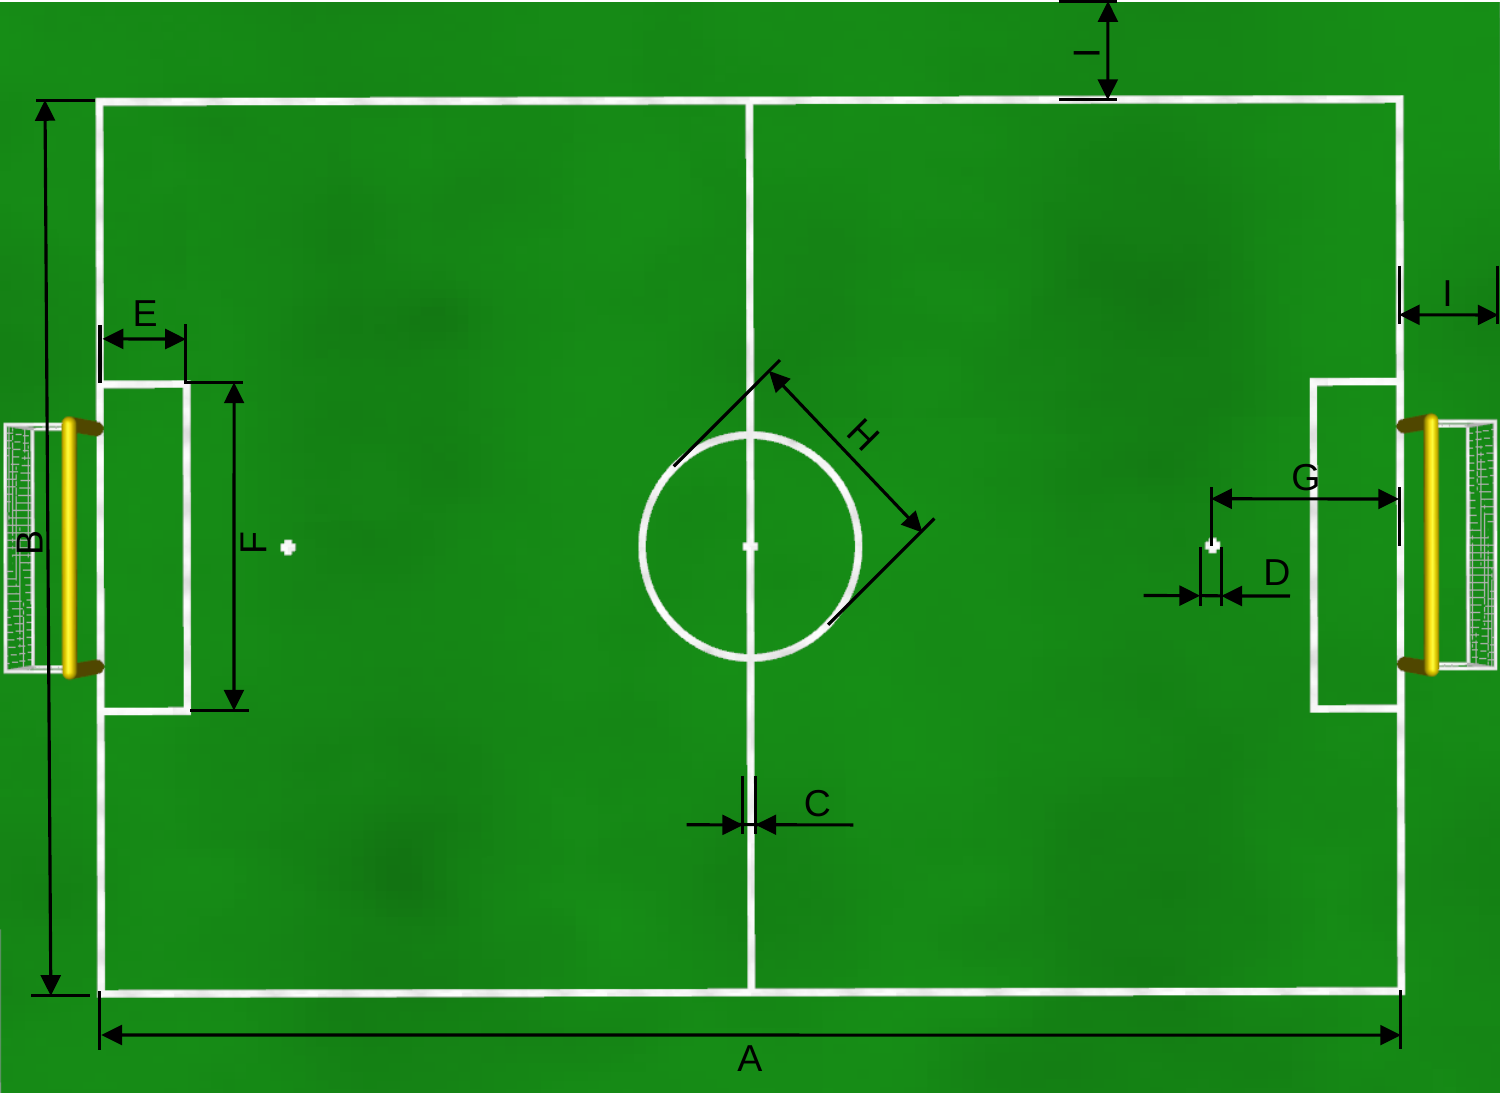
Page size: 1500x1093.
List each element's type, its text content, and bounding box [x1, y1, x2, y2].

text_box C [777, 827, 846, 832]
text_box I [1399, 261, 1497, 322]
text_box H [757, 327, 972, 541]
text_box E [84, 281, 206, 342]
text_box D [1187, 540, 1305, 600]
text_box C [728, 771, 846, 832]
text_box I [1054, 1, 1115, 106]
picture [0, 2, 1500, 1093]
text_box G [1123, 445, 1489, 506]
text_box A [140, 1026, 1360, 1087]
text_box B [0, 140, 58, 946]
text_box F [221, 319, 282, 767]
